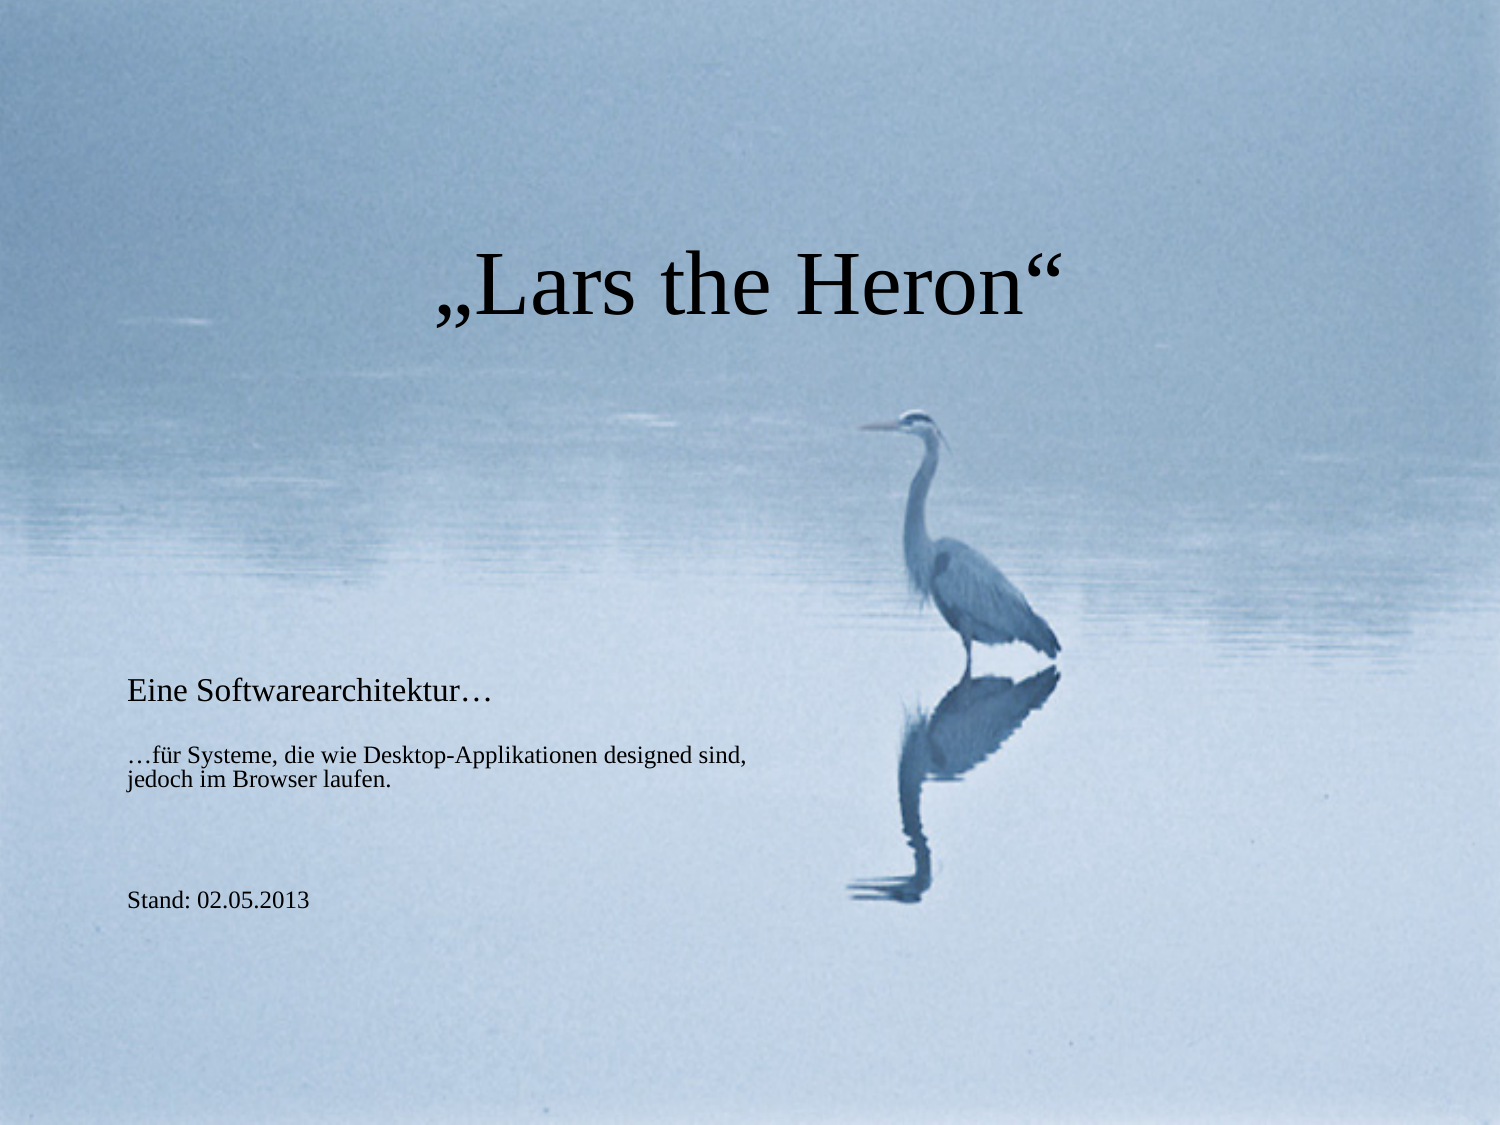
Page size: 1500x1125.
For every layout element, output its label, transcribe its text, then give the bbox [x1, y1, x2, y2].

subtitle Eine Softwarearchitektur… …für Systeme, die wie Desktop-Applikationen designed sind, jedoch im Browser laufen. Stand: 02.05.2013 [112, 668, 810, 957]
picture [0, 0, 1500, 1125]
title „Lars the Heron“ [112, 184, 1388, 373]
